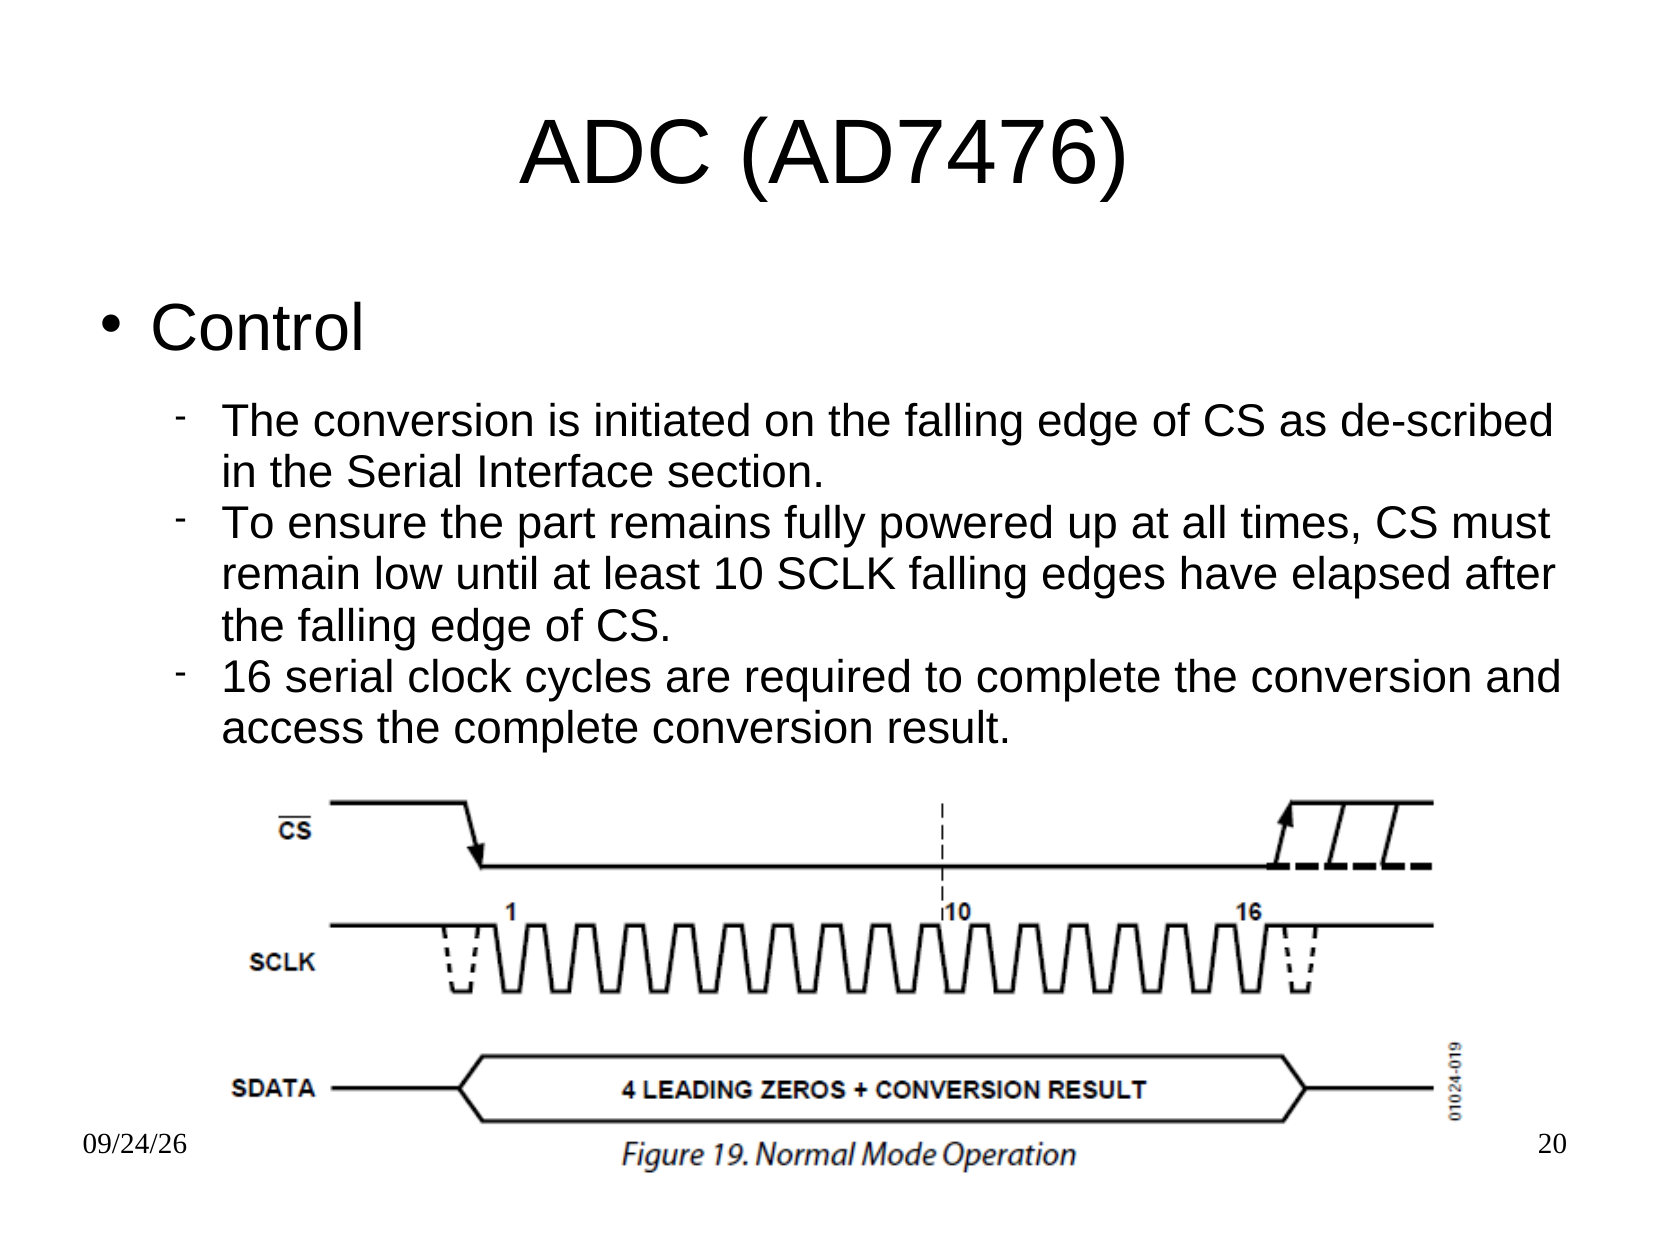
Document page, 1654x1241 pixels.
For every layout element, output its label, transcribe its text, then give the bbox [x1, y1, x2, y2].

title ADC (AD7476) [82, 56, 1568, 247]
picture [216, 775, 1479, 1189]
list Control The conversion is initiated on the falling edge of CS as de-scribed in the Serial Interface section. To ensure the part remains fully powered up at all times, CS must remain low until at least 10 SCLK falling edges have elapsed after the falling edge of CS. 16 serial clock cycles are required to complete the conversion and access the complete conversion result. [82, 290, 1568, 1091]
